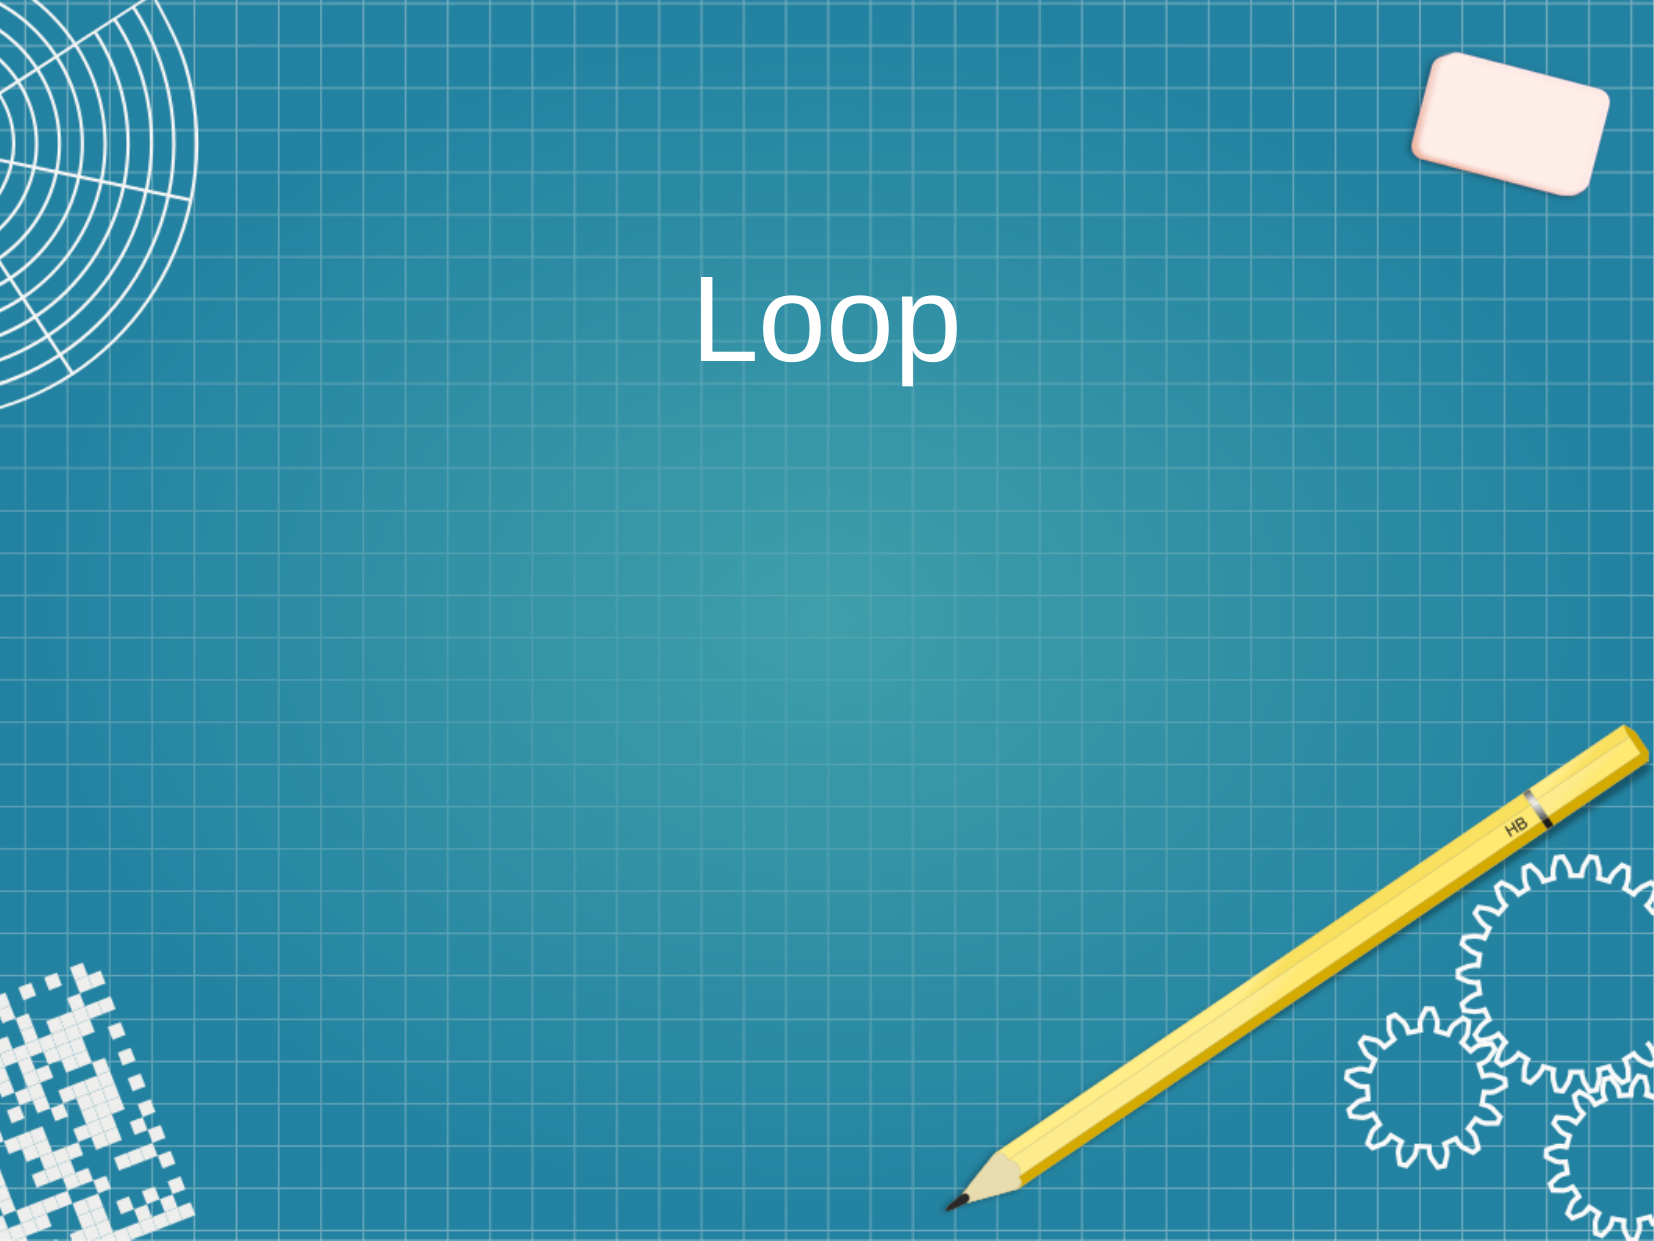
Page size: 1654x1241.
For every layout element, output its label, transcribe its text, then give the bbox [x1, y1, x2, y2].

title Loop [82, 177, 1571, 461]
picture [0, 0, 1654, 1241]
